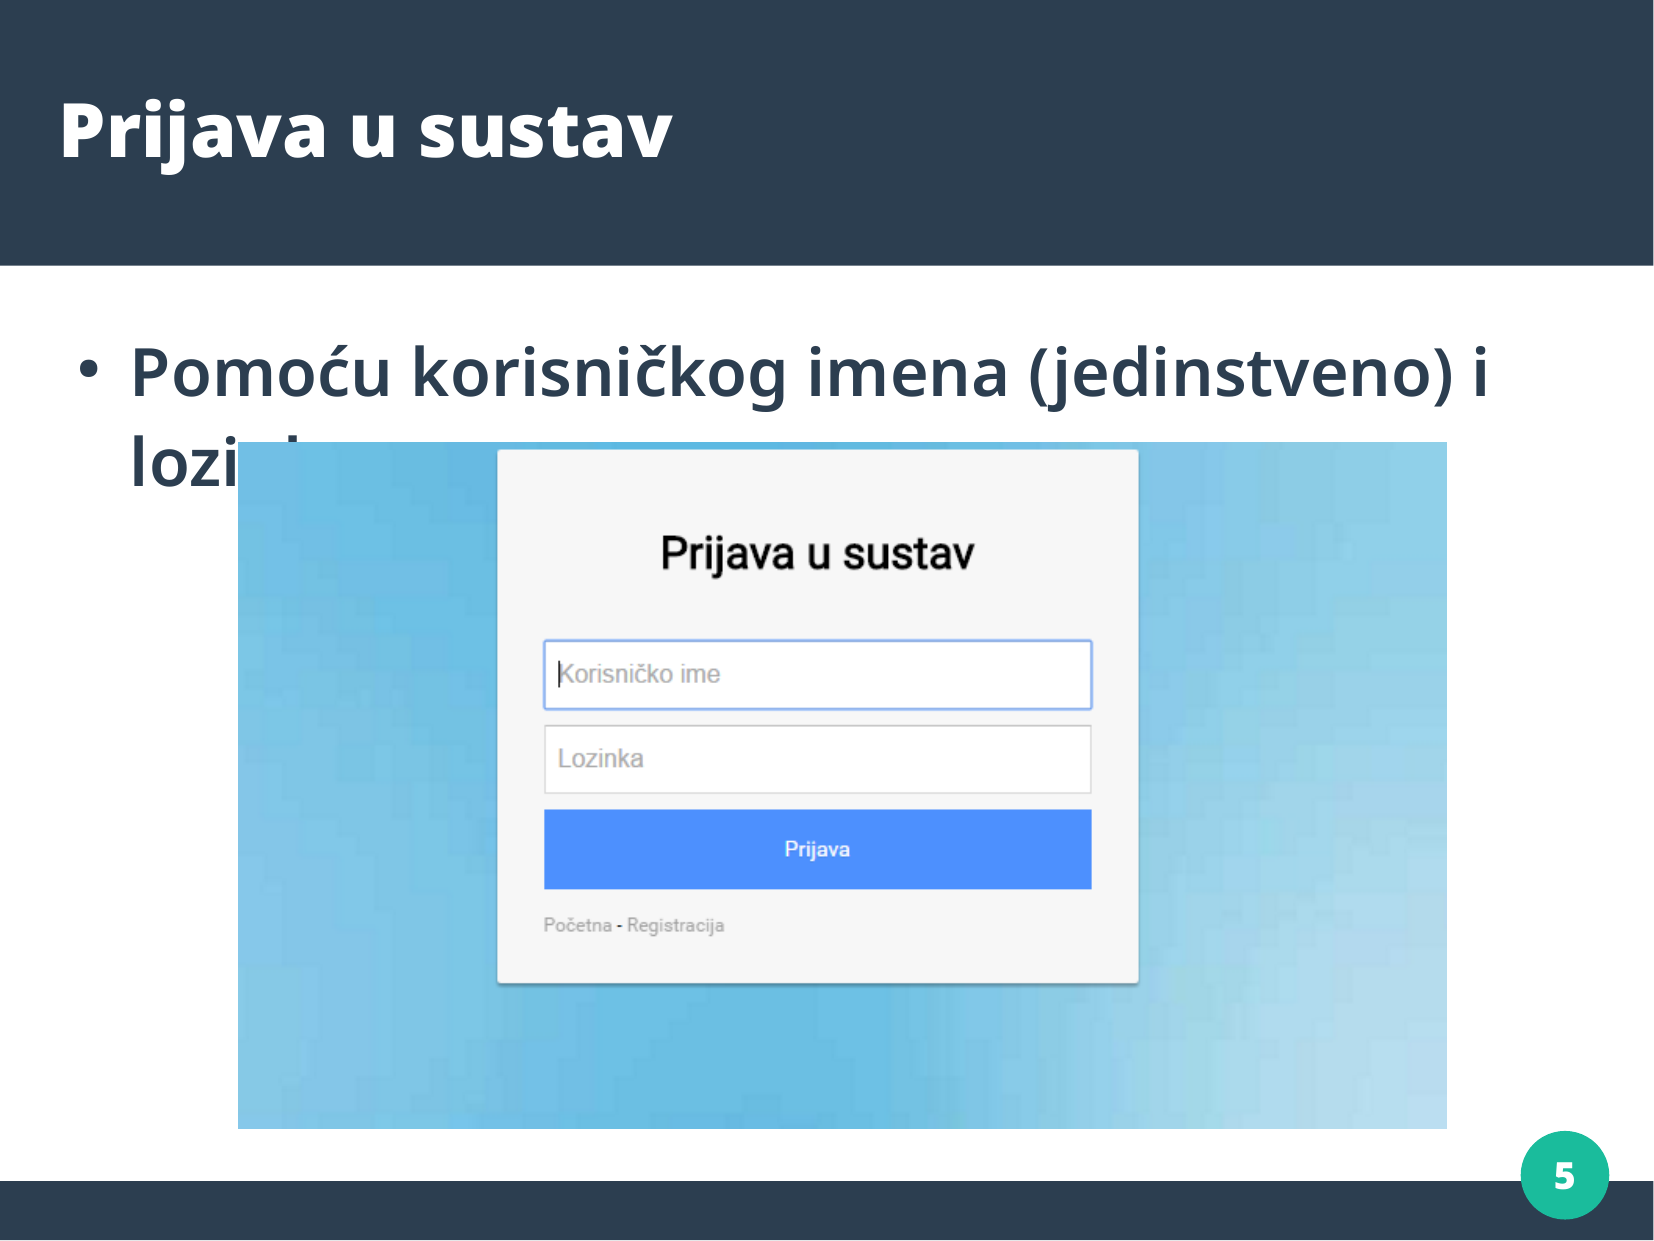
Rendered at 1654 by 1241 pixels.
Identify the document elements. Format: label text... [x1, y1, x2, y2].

title Prijava u sustav [59, 49, 1595, 207]
picture [238, 442, 1447, 1129]
list Pomoću korisničkog imena (jedinstveno) i lozinke [59, 324, 1595, 1152]
